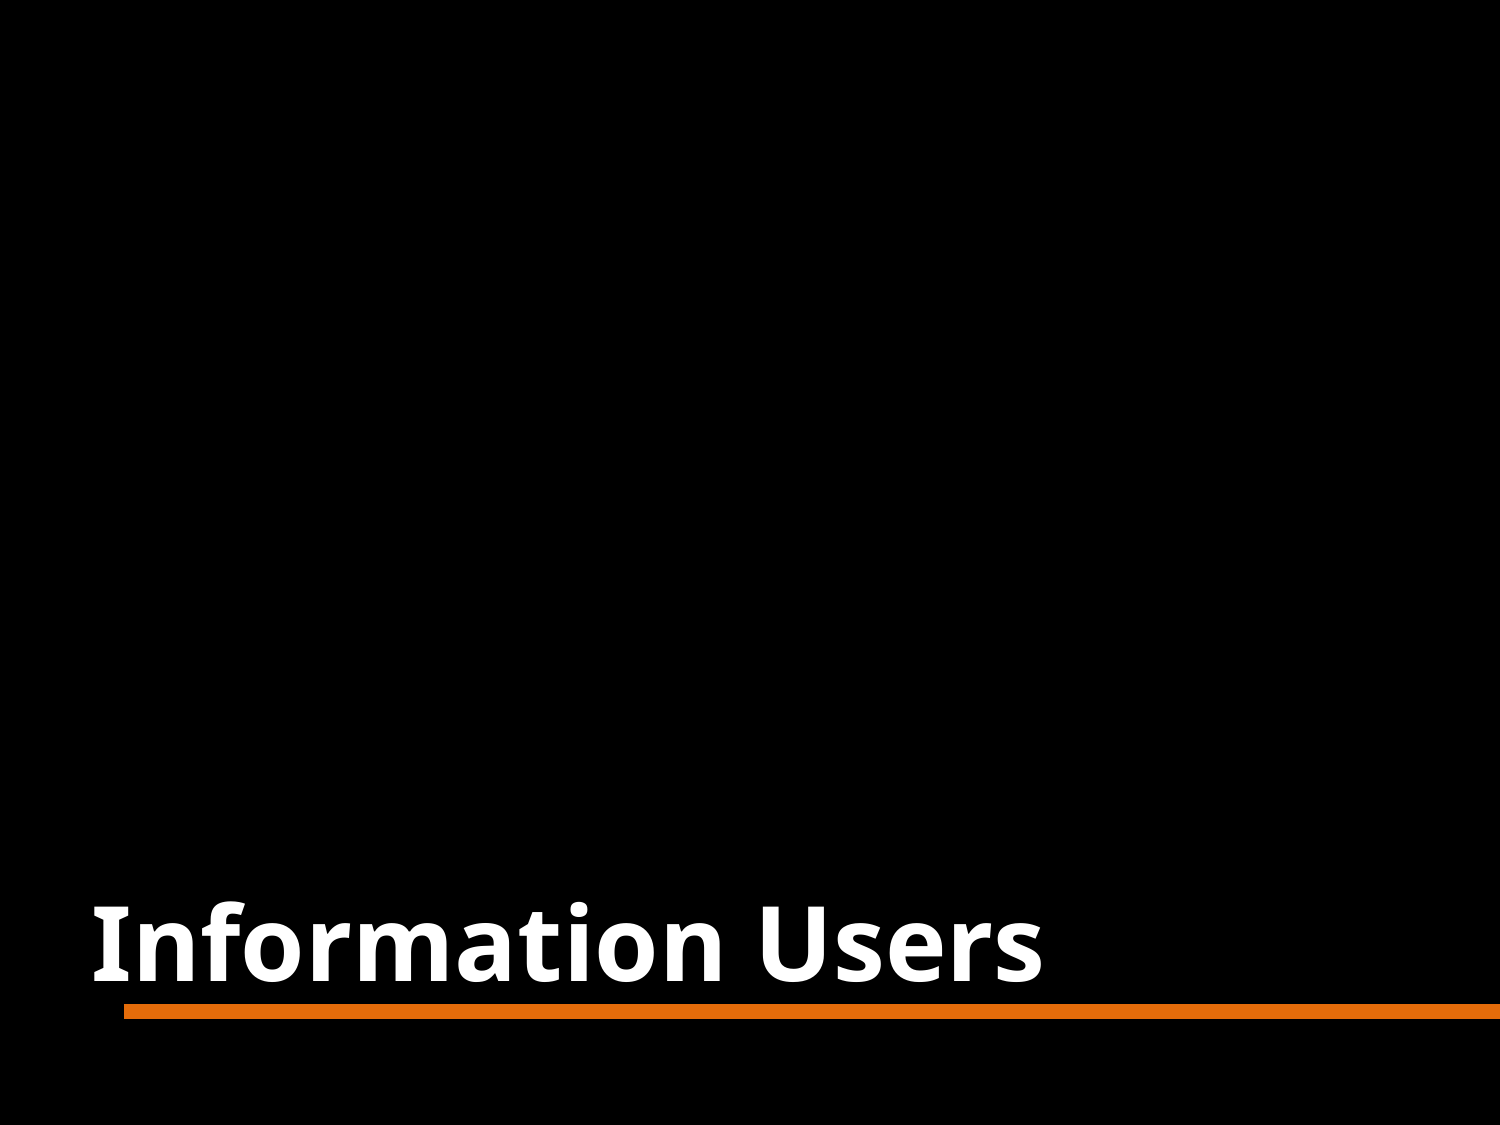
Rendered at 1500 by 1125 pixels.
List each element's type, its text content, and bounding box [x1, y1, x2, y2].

text_box Information Users [76, 870, 1496, 1012]
